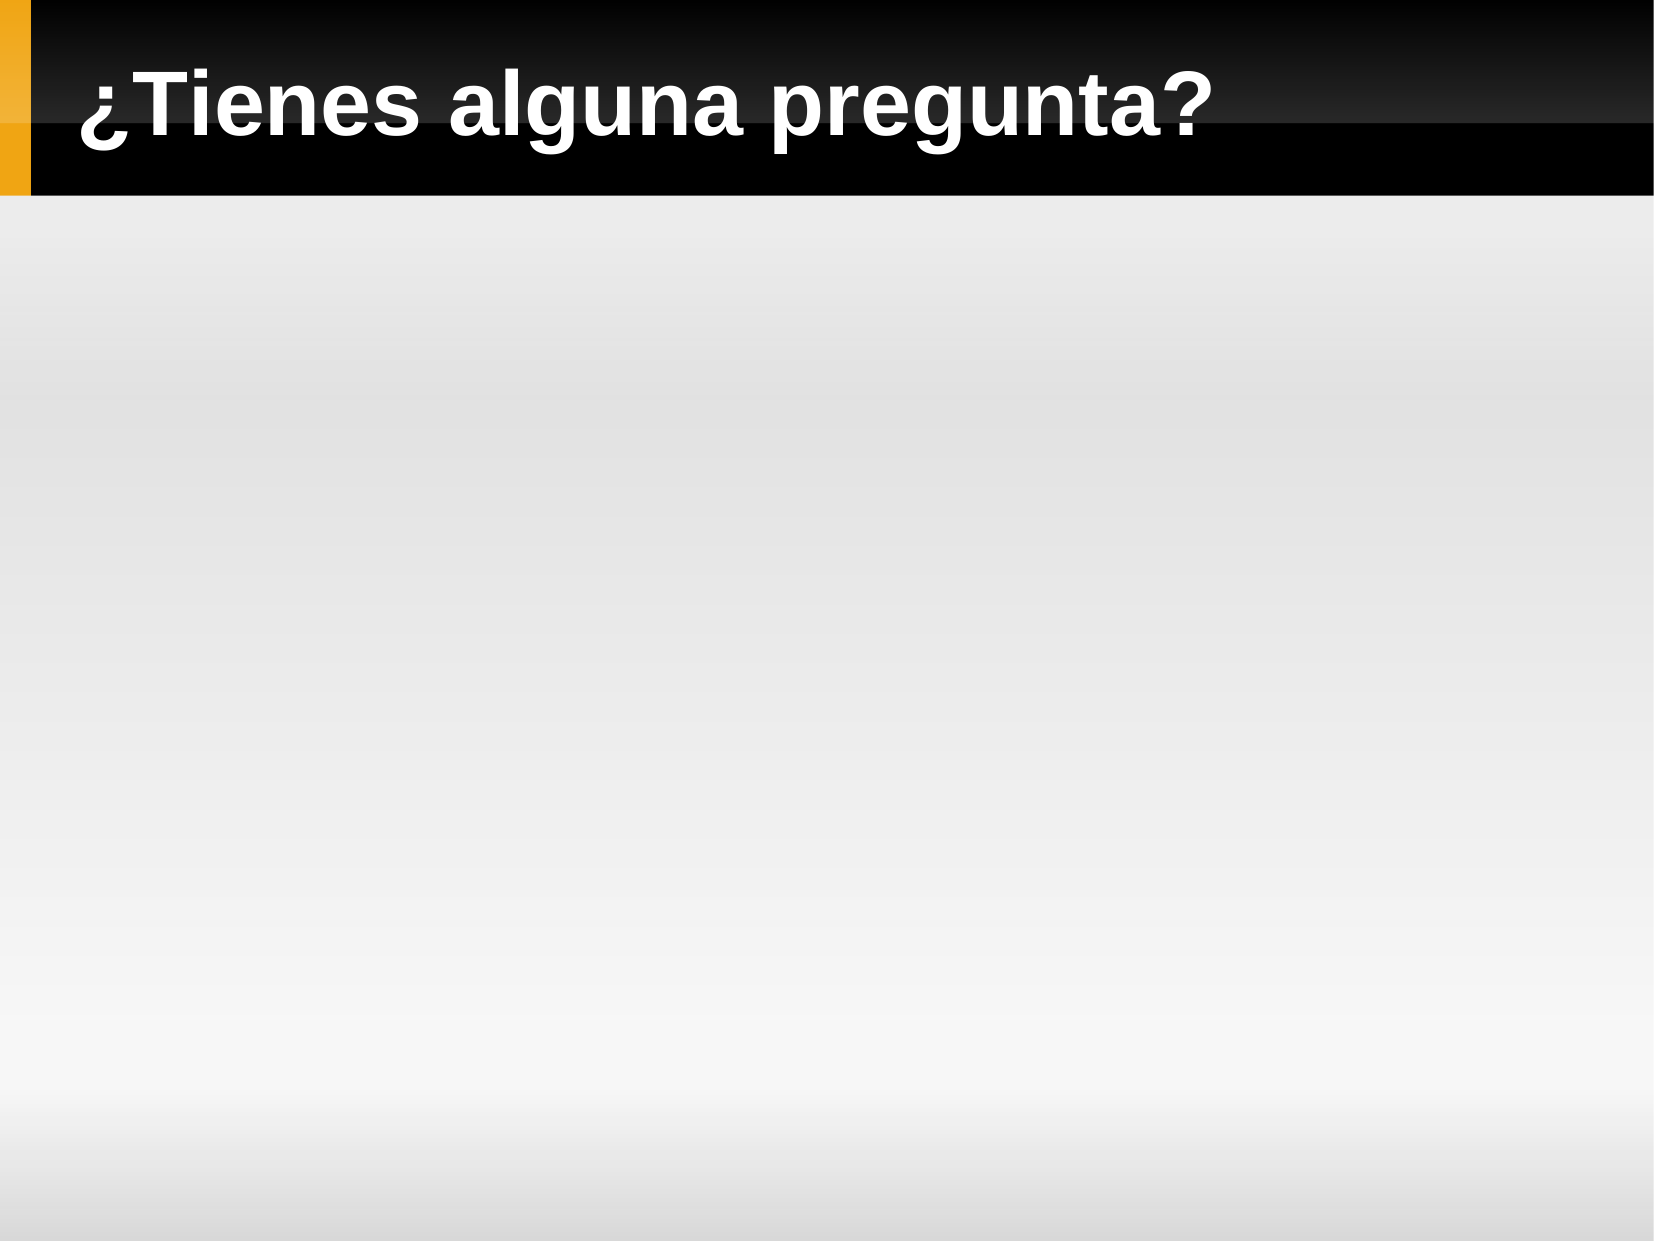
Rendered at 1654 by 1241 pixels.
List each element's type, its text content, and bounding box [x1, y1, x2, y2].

title ¿Tienes alguna pregunta? [76, 0, 1565, 208]
picture [0, 0, 1654, 1241]
